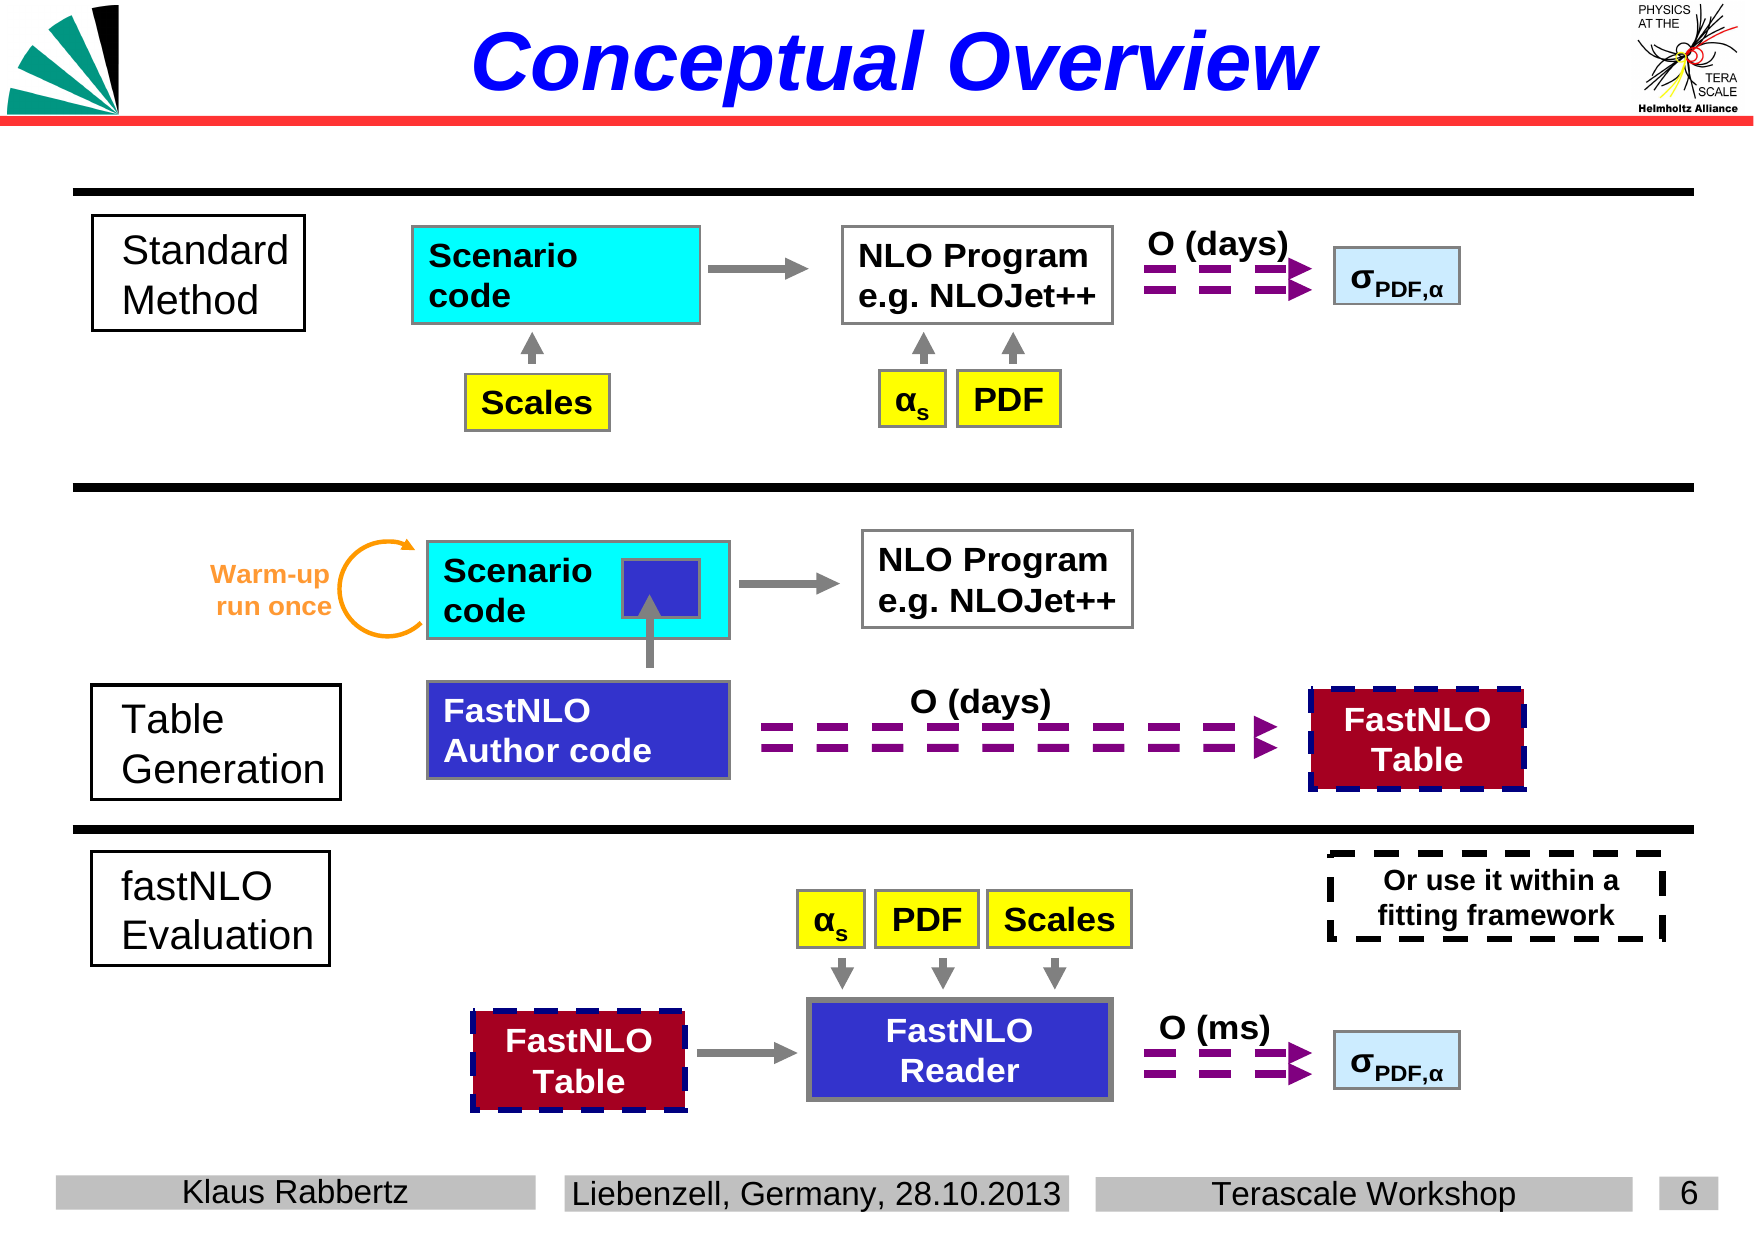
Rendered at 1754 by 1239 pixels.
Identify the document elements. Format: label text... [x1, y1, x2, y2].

picture [1631, 1, 1745, 115]
text_box Standard Method [92, 215, 305, 331]
picture [193, 529, 1529, 794]
picture [7, 5, 119, 116]
text_box fastNLO Evaluation [91, 851, 330, 966]
title Conceptual Overview [123, 0, 1606, 115]
picture [470, 889, 1463, 1115]
text_box Table Generation [91, 685, 341, 800]
picture [410, 215, 1463, 434]
text_box Or use it within a fitting framework [1330, 853, 1663, 939]
